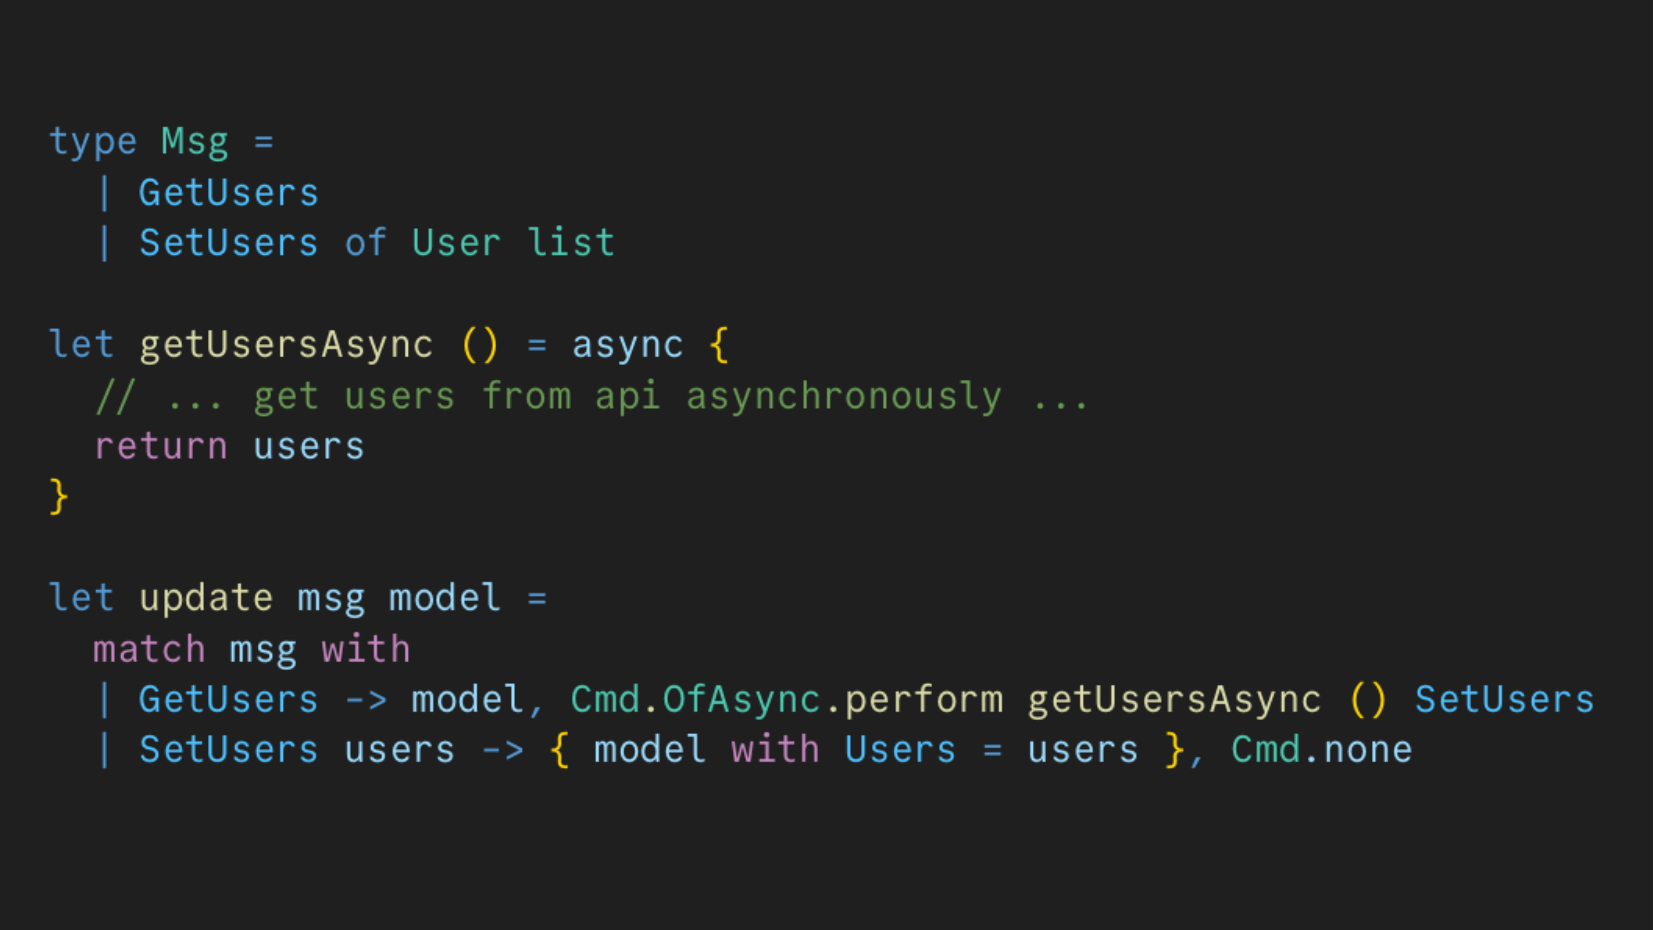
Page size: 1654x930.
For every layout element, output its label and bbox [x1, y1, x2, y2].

picture [32, 110, 1621, 820]
